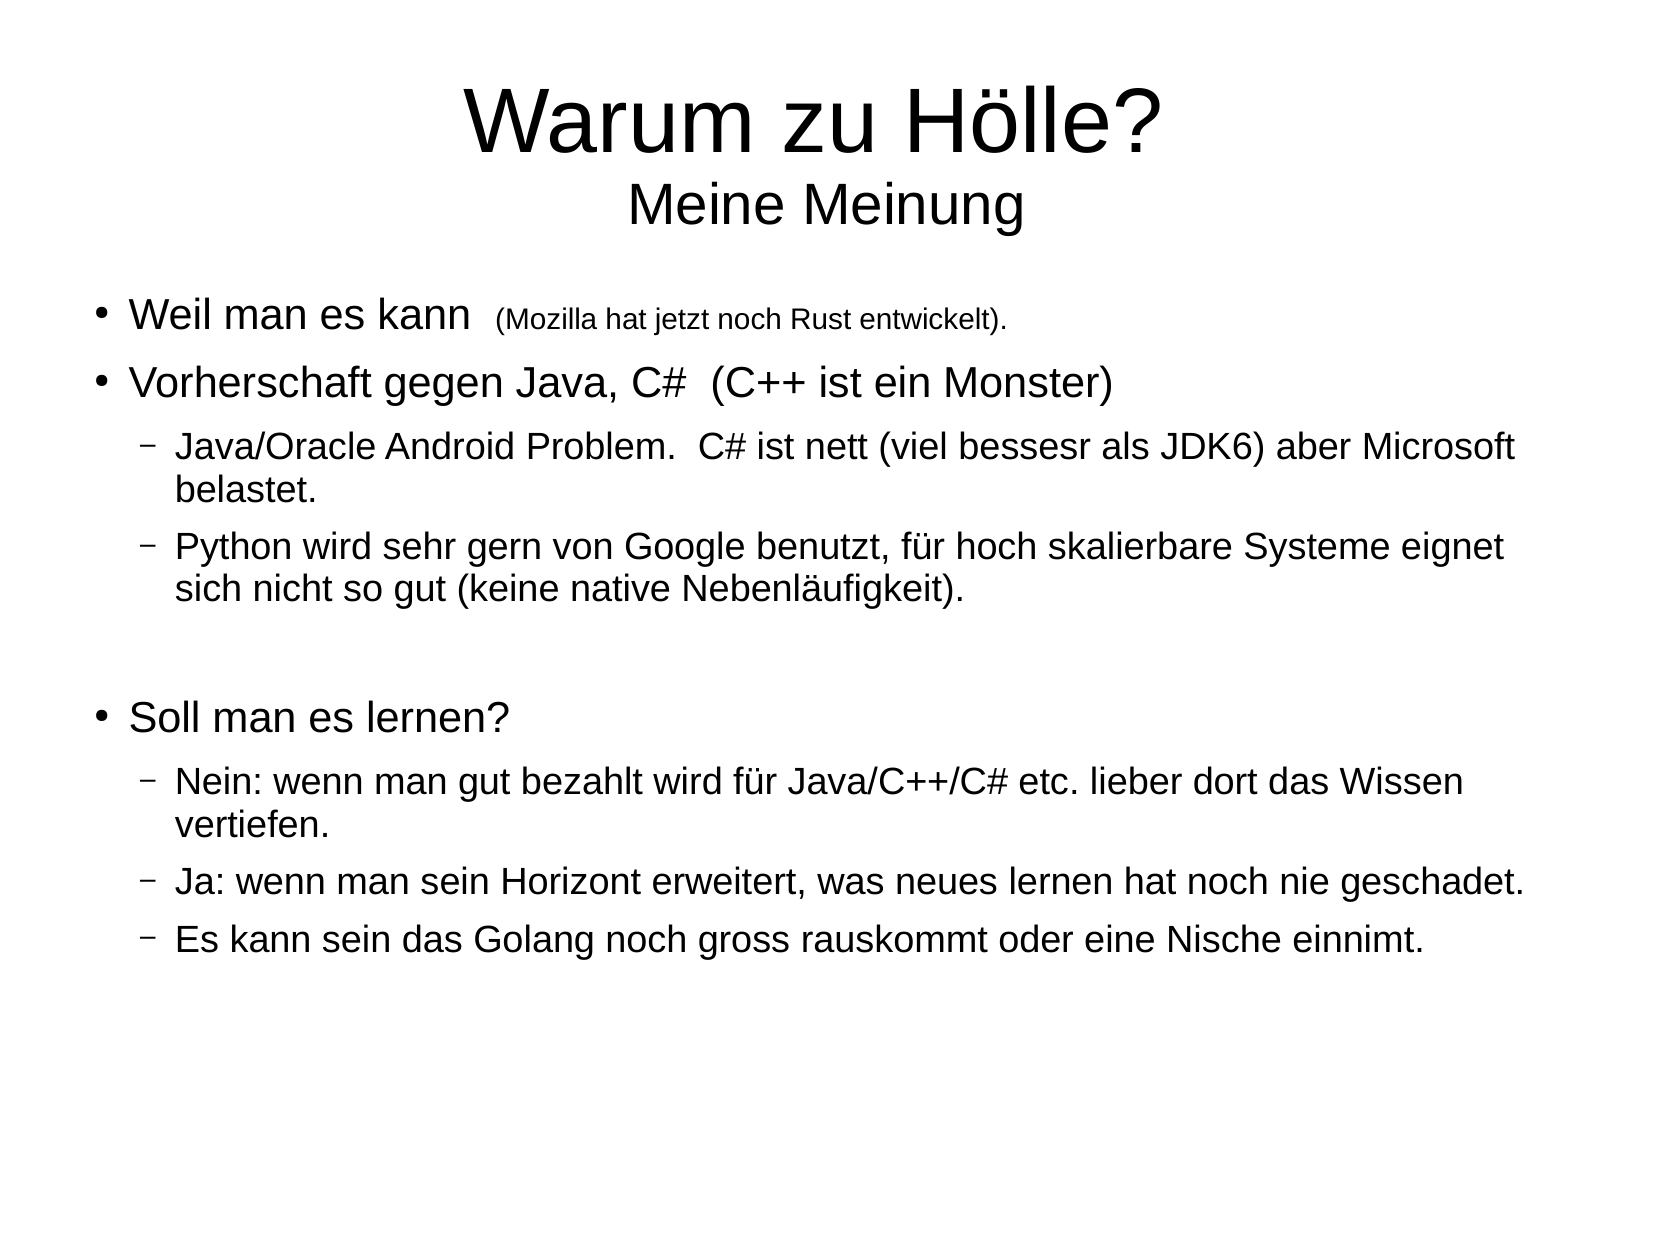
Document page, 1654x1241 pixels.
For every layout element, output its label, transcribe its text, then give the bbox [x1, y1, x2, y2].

list Weil man es kann (Mozilla hat jetzt noch Rust entwickelt). Vorherschaft gegen Java, C# (C++ ist ein Monster) Java/Oracle Android Problem. C# ist nett (viel bessesr als JDK6) aber Microsoft belastet. Python wird sehr gern von Google benutzt, für hoch skalierbare Systeme eignet sich nicht so gut (keine native Nebenläufigkeit). Soll man es lernen? Nein: wenn man gut bezahlt wird für Java/C++/C# etc. lieber dort das Wissen vertiefen. Ja: wenn man sein Horizont erweitert, was neues lernen hat noch nie geschadet. Es kann sein das Golang noch gross rauskommt oder eine Nische einnimt. [82, 290, 1538, 1010]
title Warum zu Hölle? Meine Meinung [82, 49, 1571, 257]
